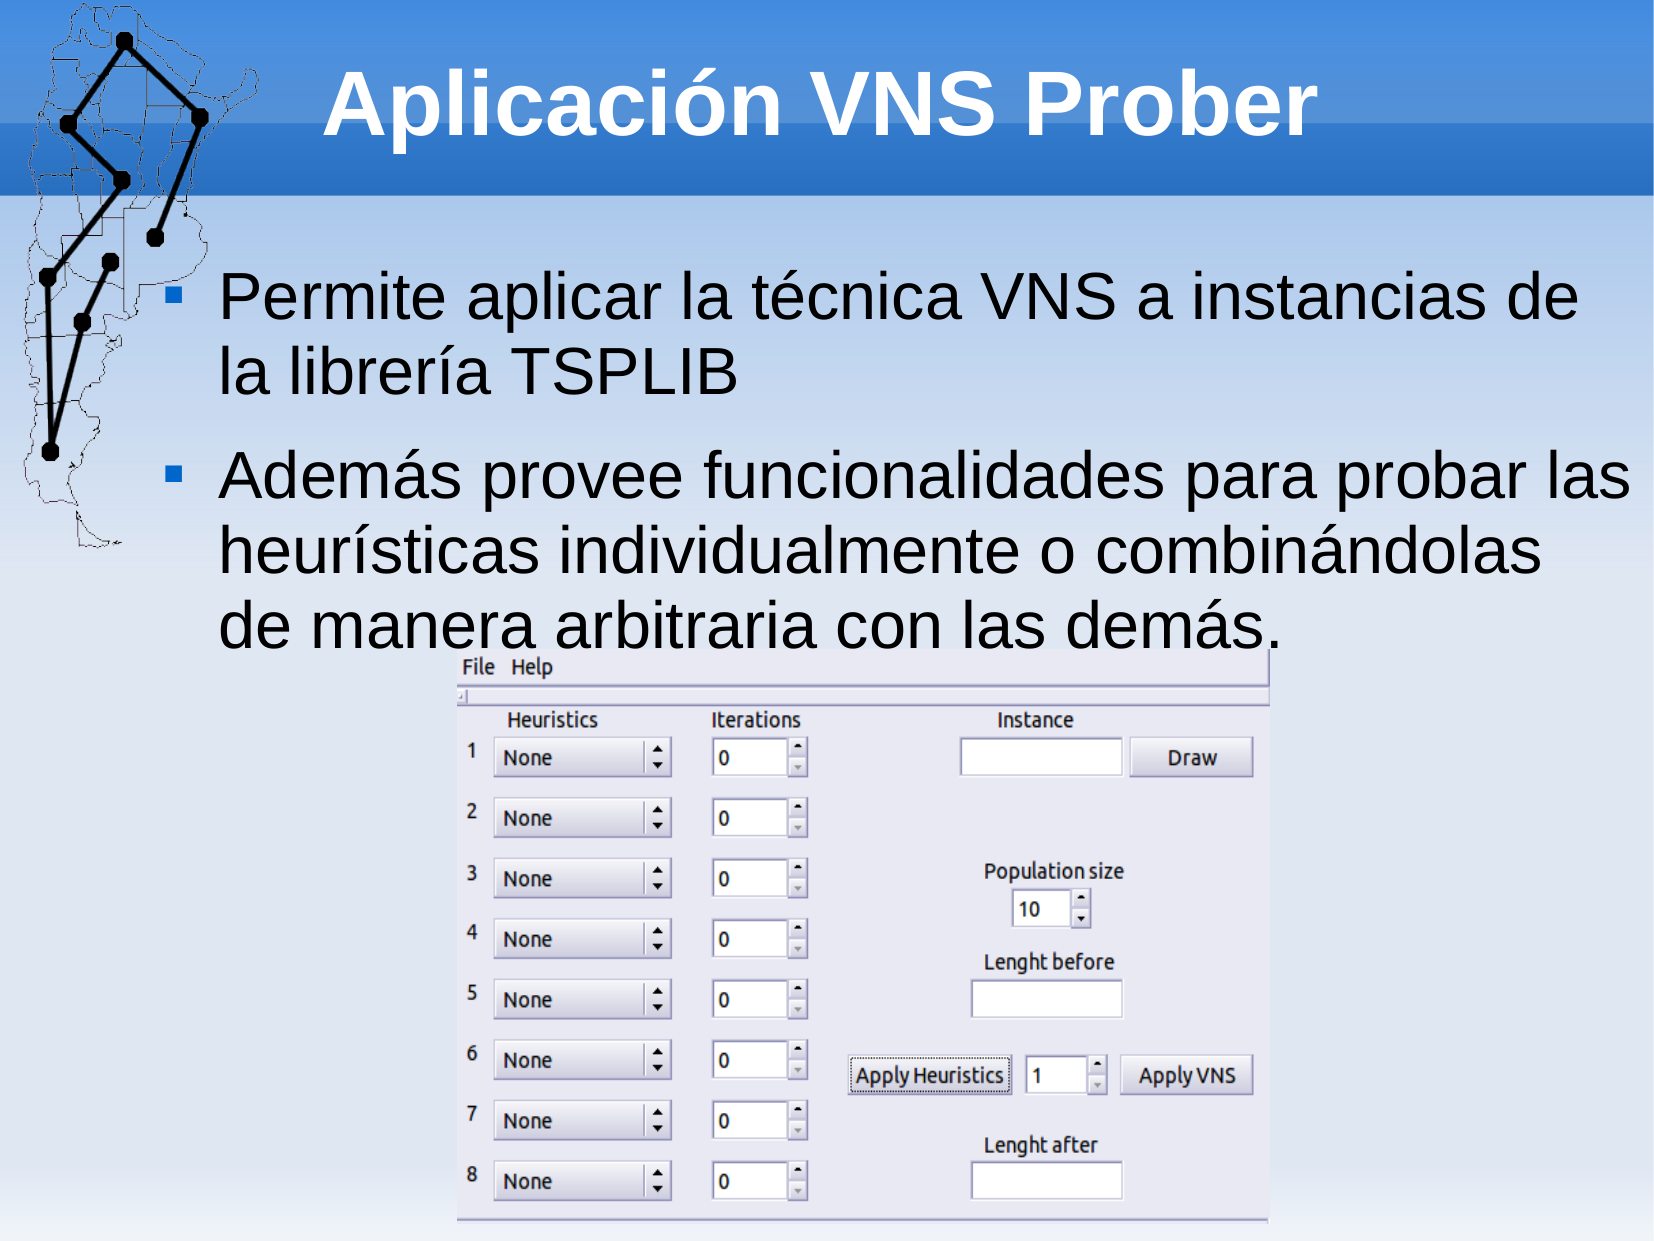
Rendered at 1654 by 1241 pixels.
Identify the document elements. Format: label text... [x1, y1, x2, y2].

list Permite aplicar la técnica VNS a instancias de la librería TSPLIB Además provee funcionalidades para probar las heurísticas individualmente o combinándolas de manera arbitraria con las demás. [147, 259, 1636, 1063]
picture [0, 0, 1654, 1241]
title Aplicación VNS Prober [296, 7, 1565, 200]
